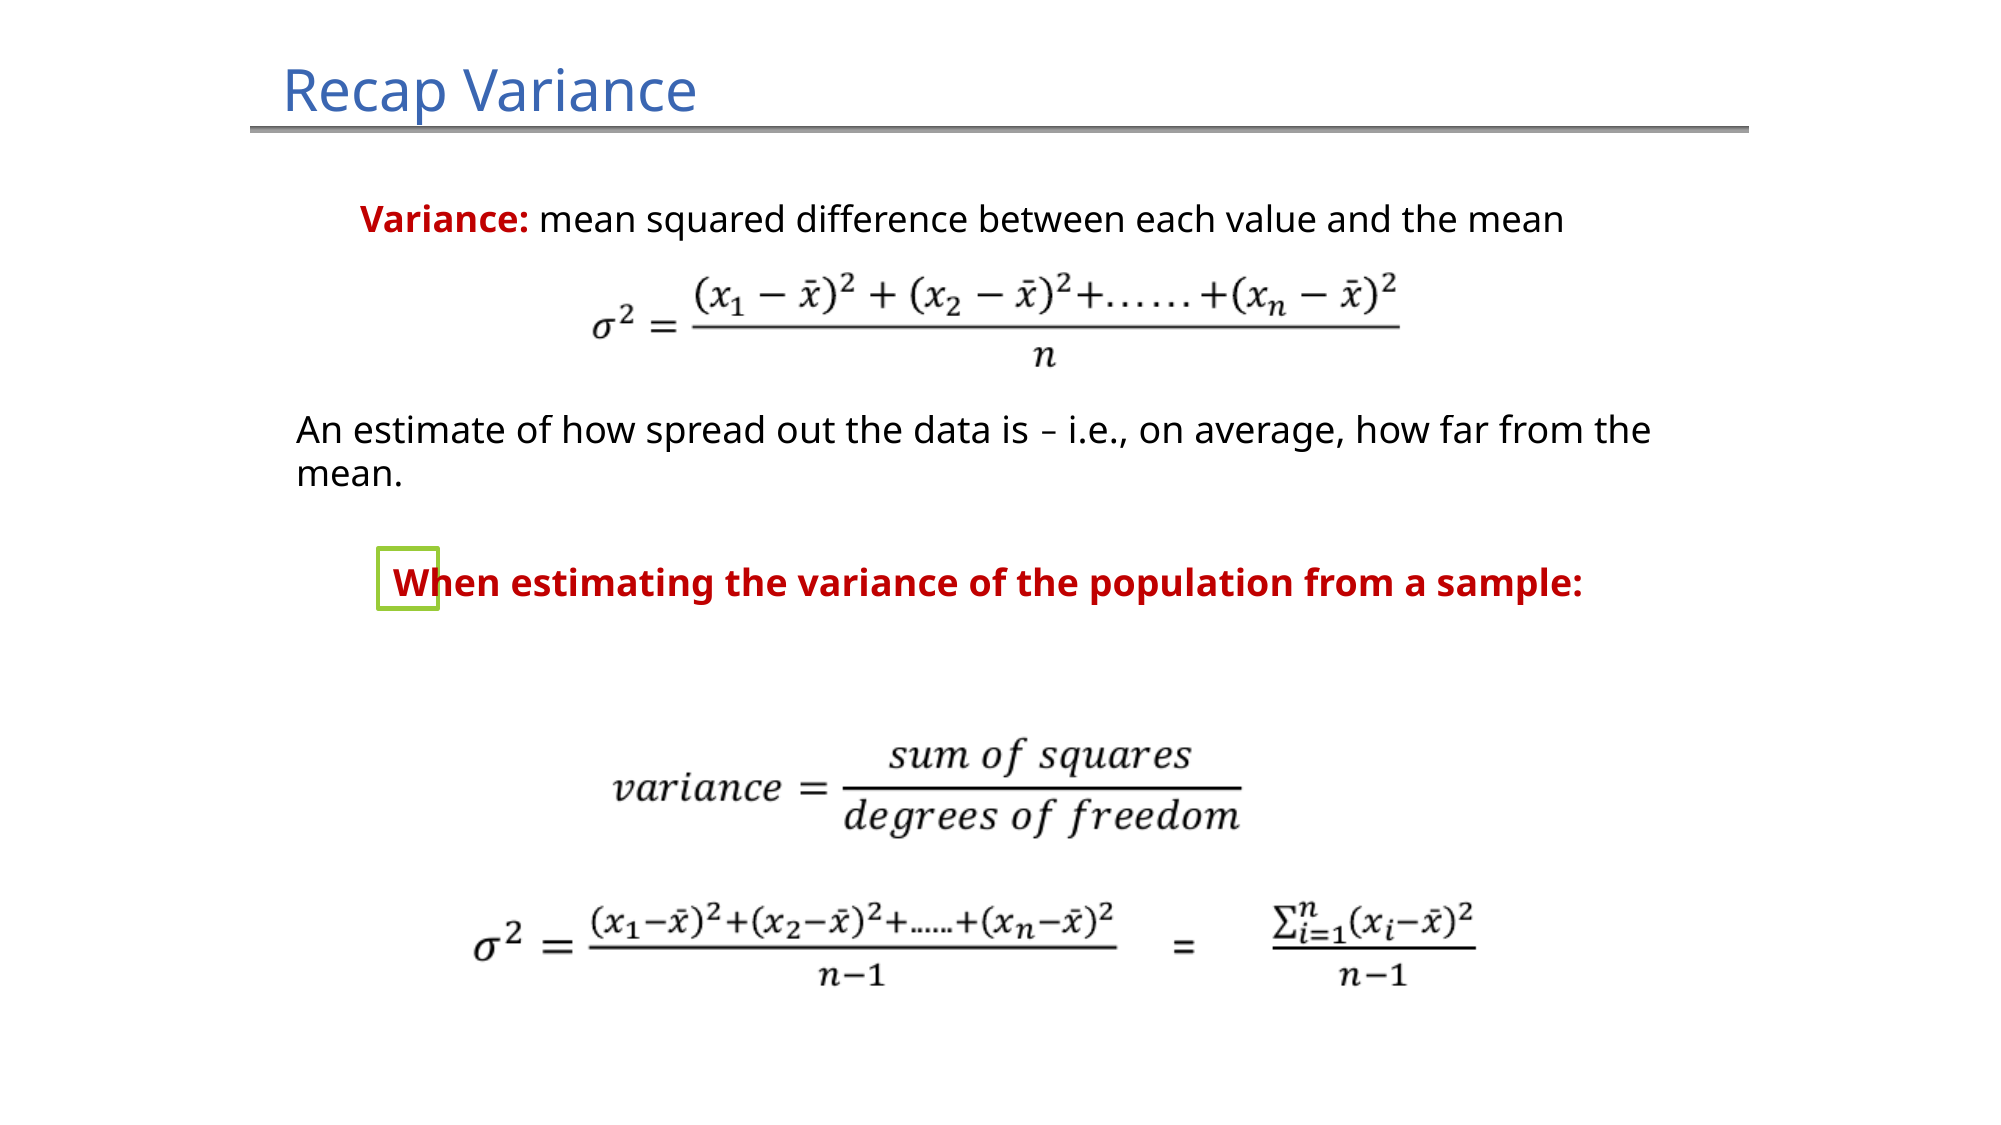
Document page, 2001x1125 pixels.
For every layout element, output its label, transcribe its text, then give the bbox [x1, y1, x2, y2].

text_box Recap Variance [282, 48, 755, 117]
picture [396, 729, 1656, 1083]
picture [526, 247, 1506, 415]
text_box Variance: mean squared difference between each value and the mean [360, 193, 1692, 237]
text_box When estimating the variance of the population from a sample: [393, 556, 1724, 600]
text_box An estimate of how spread out the data is – i.e., on average, how far from the [296, 403, 1753, 447]
text_box mean. [296, 447, 425, 491]
picture [250, 126, 1749, 133]
